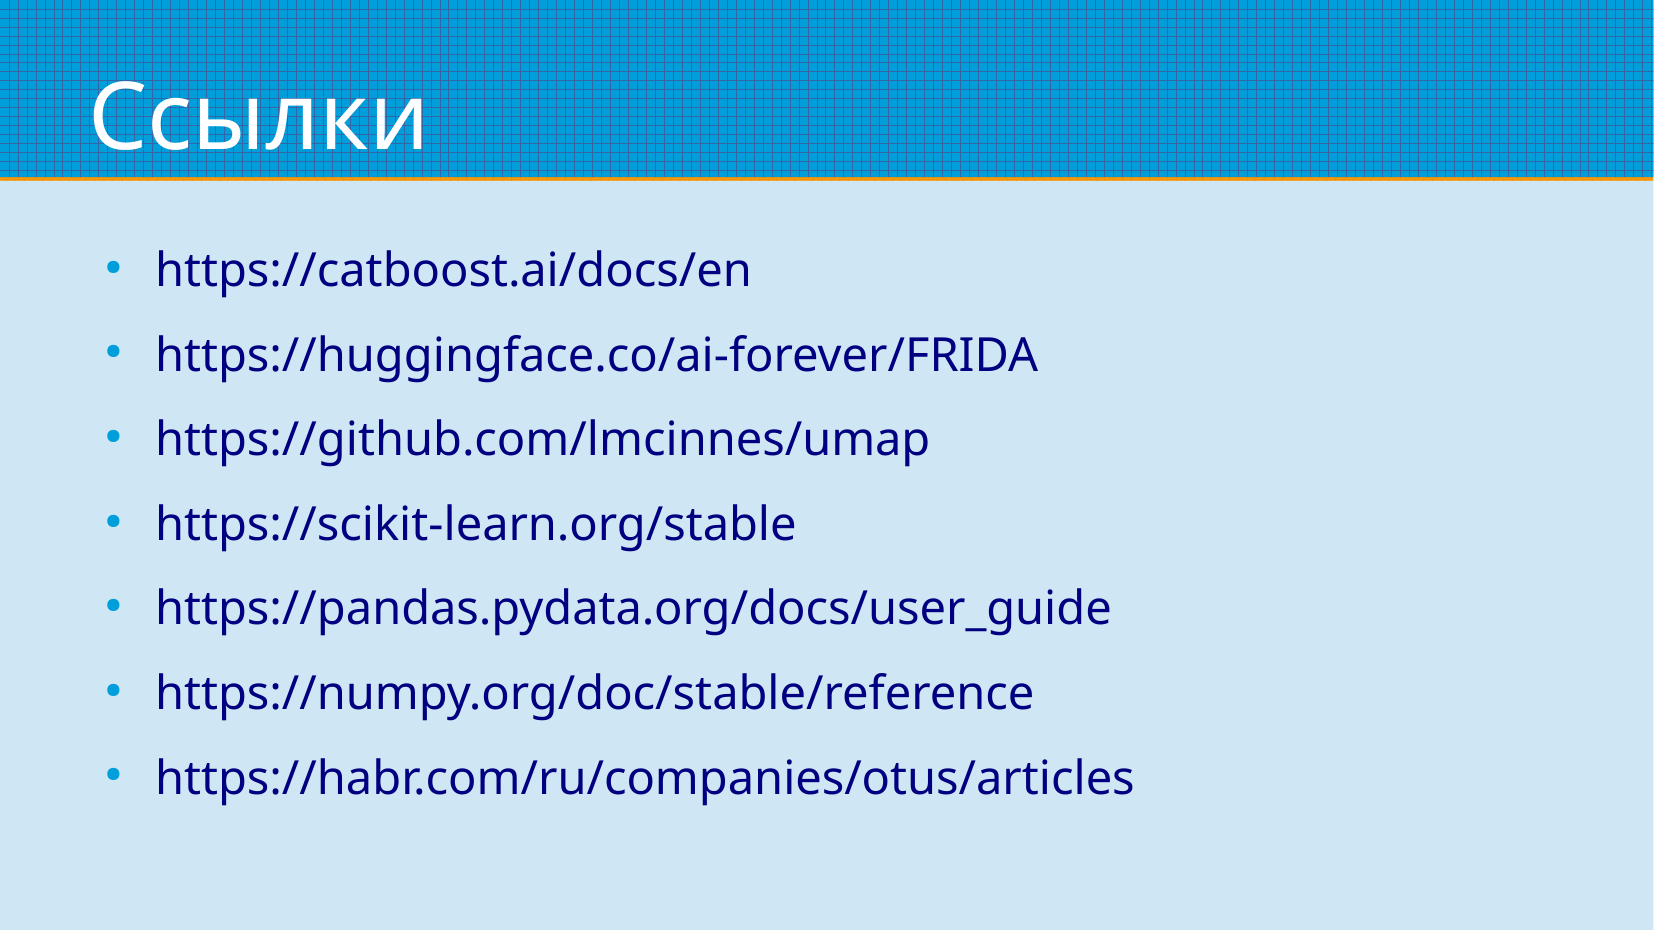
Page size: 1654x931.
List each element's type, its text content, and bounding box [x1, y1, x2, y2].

list https://catboost.ai/docs/en https://huggingface.co/ai-forever/FRIDA https://github.com/lmcinnes/umap https://scikit-learn.org/stable https://pandas.pydata.org/docs/user_guide https://numpy.org/doc/stable/reference https://habr.com/ru/companies/otus/articles [88, 236, 1565, 813]
title Ссылки [88, 14, 1565, 178]
